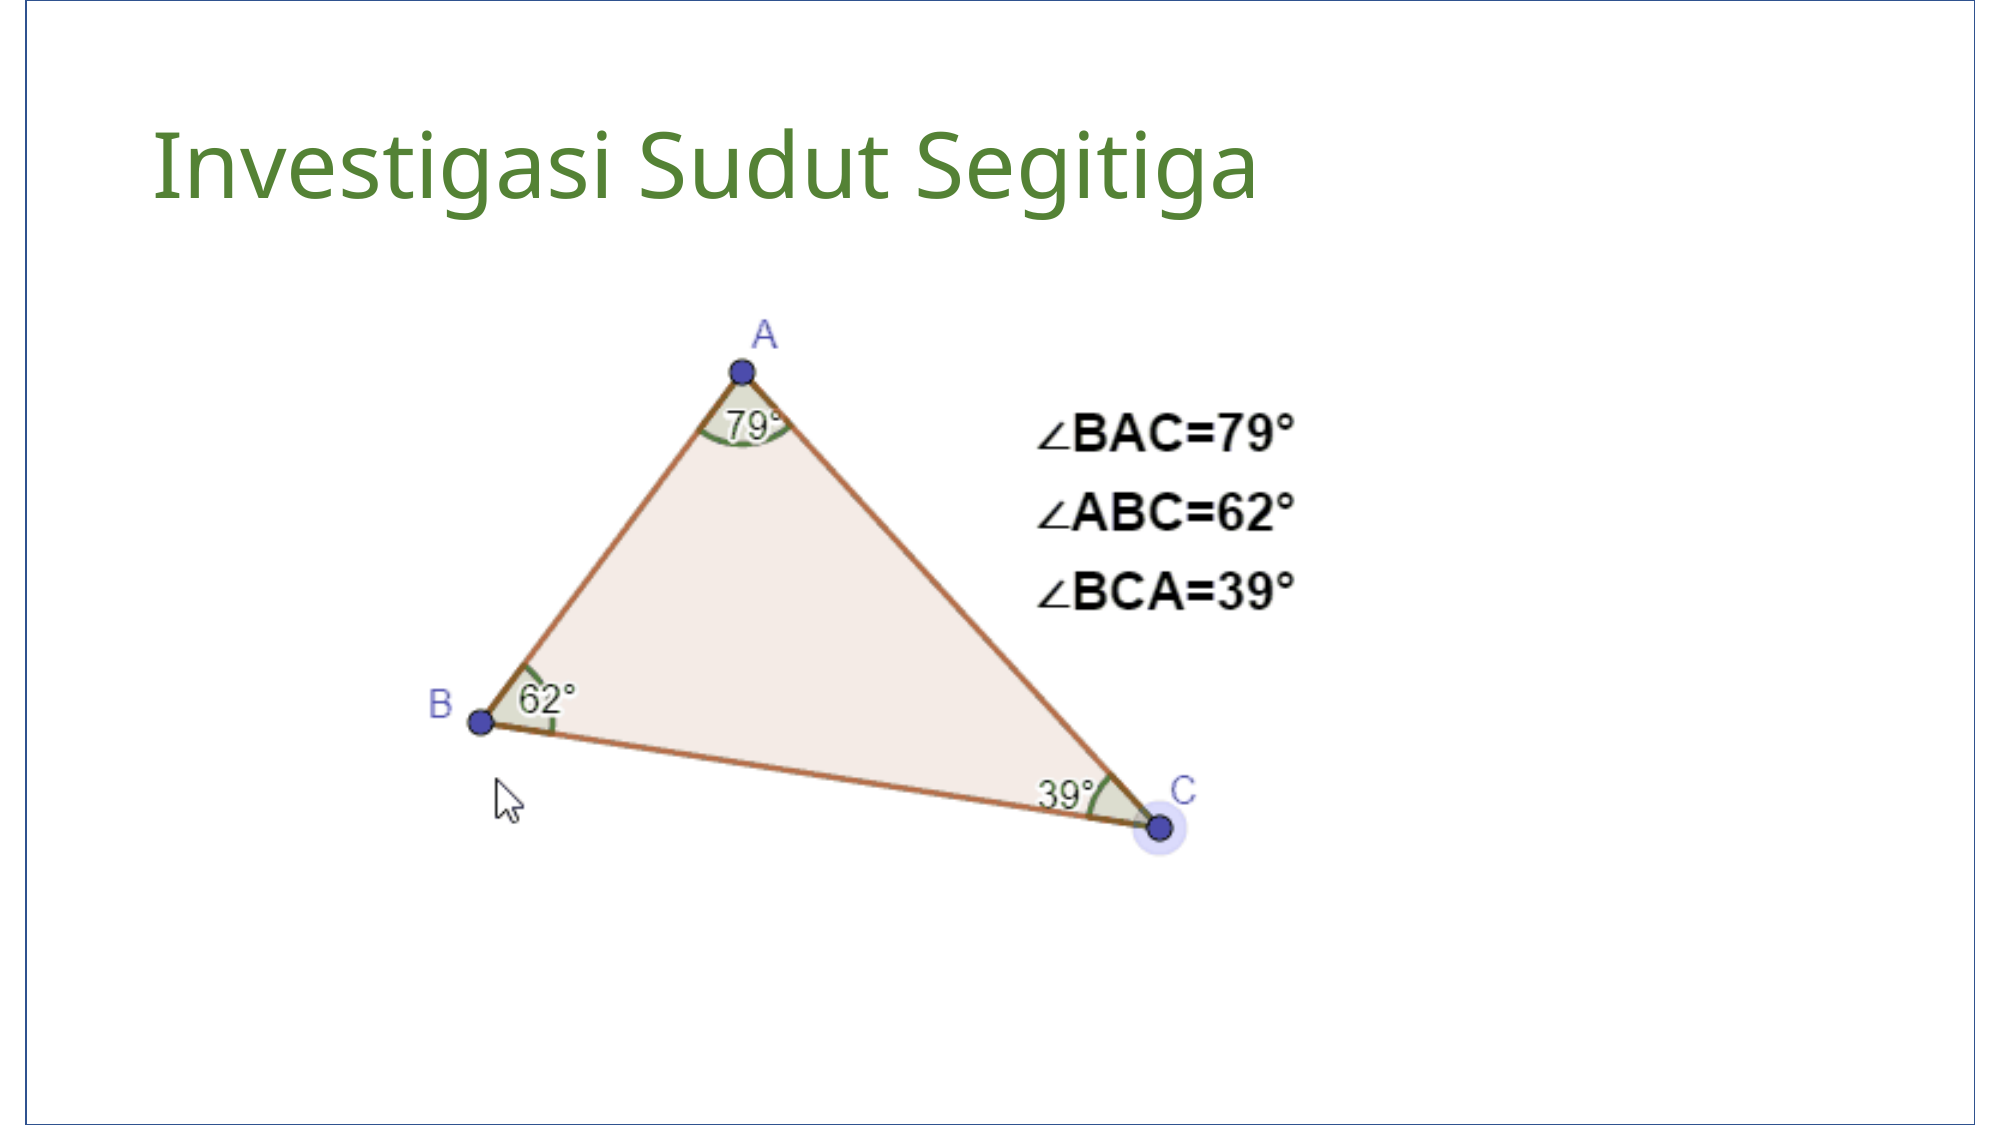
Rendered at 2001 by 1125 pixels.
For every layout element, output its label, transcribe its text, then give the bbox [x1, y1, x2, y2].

title Investigasi Sudut Segitiga [137, 59, 1863, 278]
picture [371, 313, 1410, 933]
